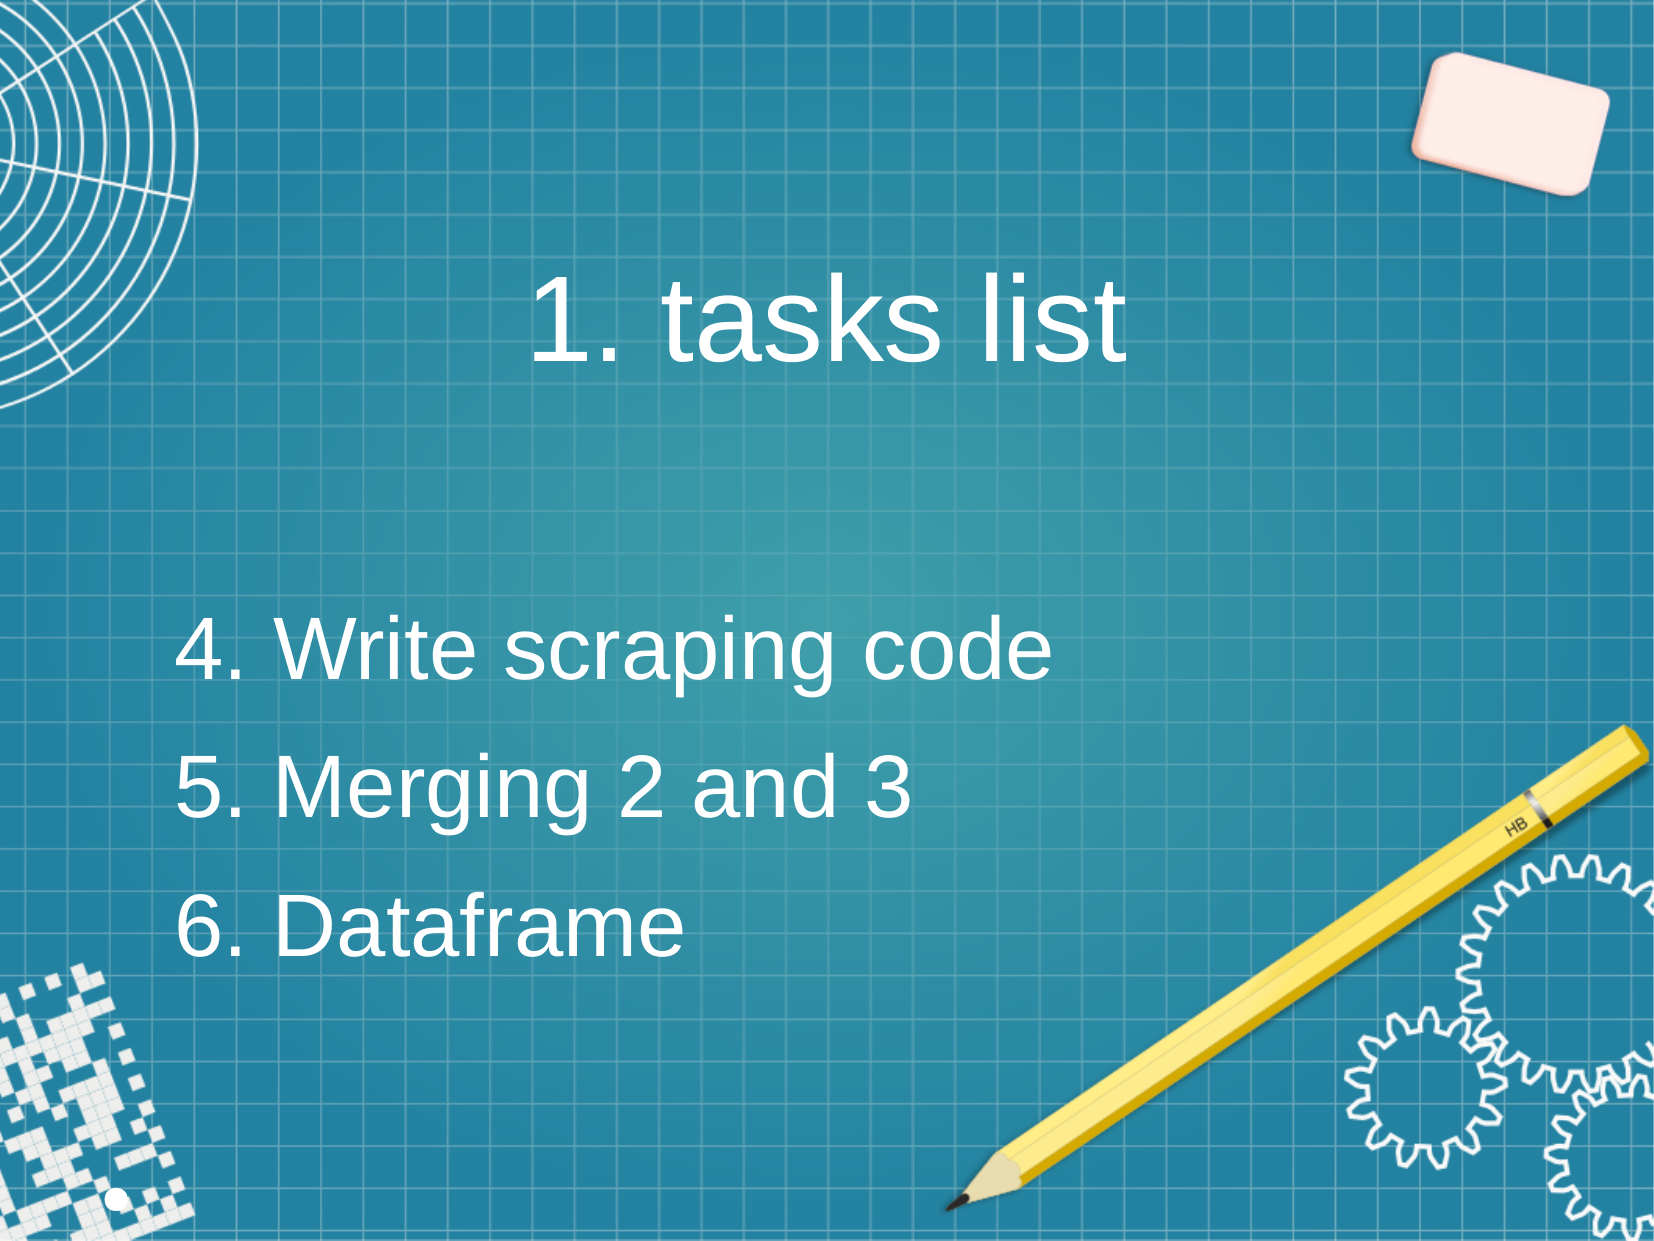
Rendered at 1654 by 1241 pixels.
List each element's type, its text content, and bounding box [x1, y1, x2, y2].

picture [0, 0, 1654, 1241]
list 4. Write scraping code 5. Merging 2 and 3 6. Dataframe [82, 460, 1571, 1123]
title 1. tasks list [82, 177, 1571, 460]
